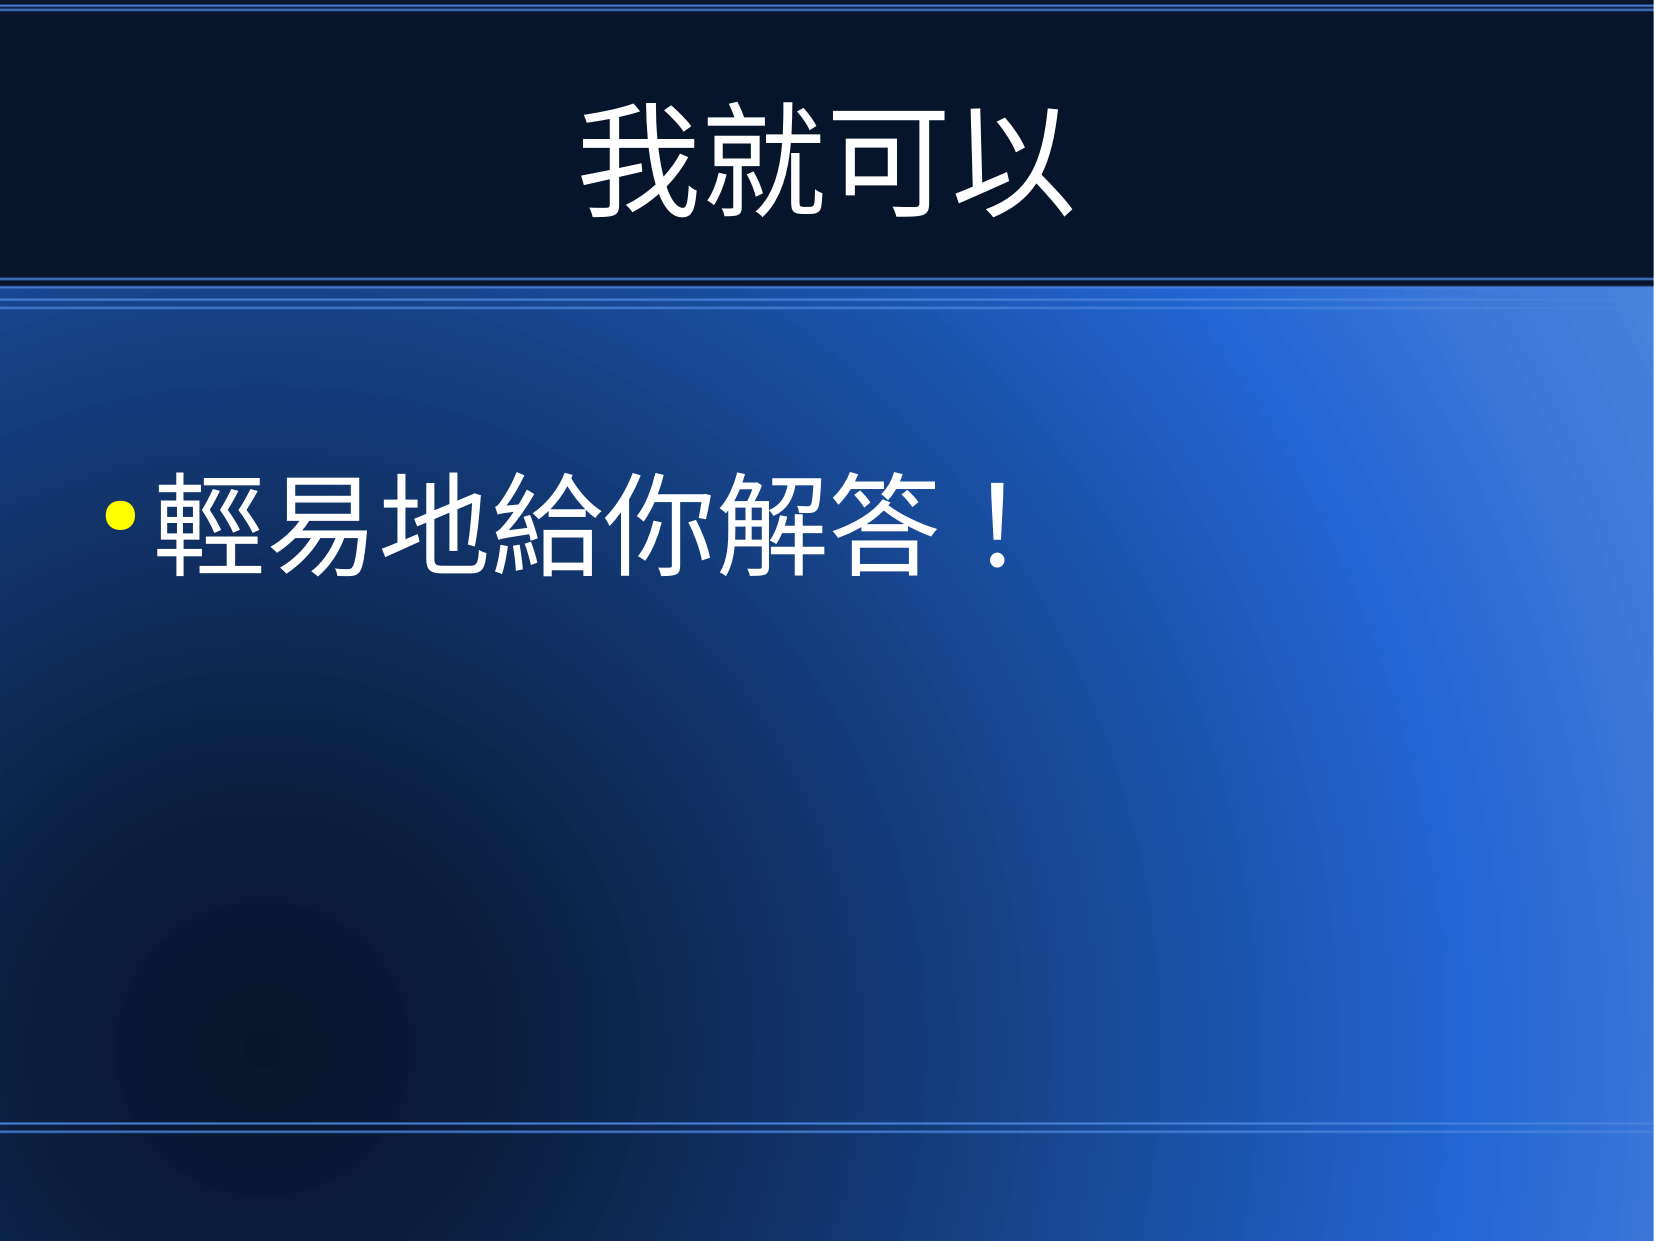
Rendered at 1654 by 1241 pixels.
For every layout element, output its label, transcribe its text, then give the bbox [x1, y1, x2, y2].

picture [0, 0, 1654, 1241]
list 輕易地給你解答！ [82, 355, 1571, 1241]
title 我就可以 [82, 49, 1571, 257]
